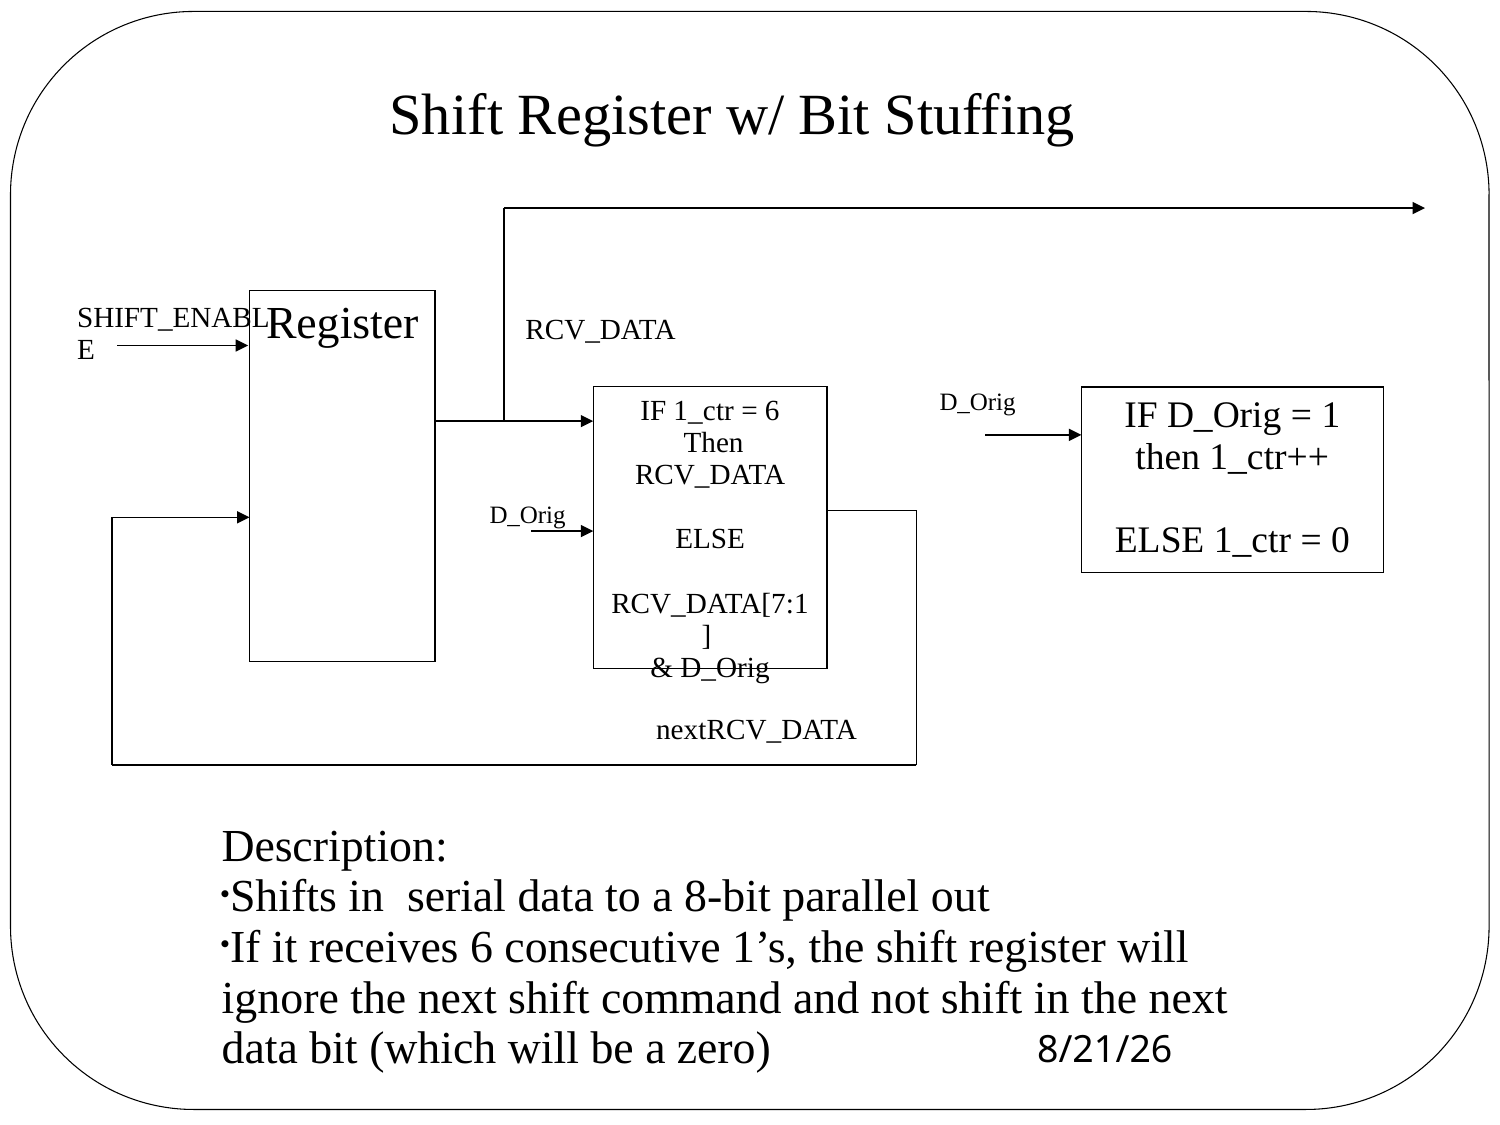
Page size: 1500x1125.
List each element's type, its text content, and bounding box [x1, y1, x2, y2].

text_box D_Orig [474, 493, 587, 525]
text_box Shift Register w/ Bit Stuffing [323, 74, 1142, 144]
text_box nextRCV_DATA [641, 706, 875, 758]
text_box SHIFT_ENABLE [62, 293, 288, 339]
text_box IF D_Orig = 1 then 1_ctr++ ELSE 1_ctr = 0 [1081, 386, 1384, 573]
text_box Register [249, 290, 436, 662]
text_box Description: Shifts in serial data to a 8-bit parallel out If it receives 6 consecutive 1’s, the shift register will ignore the next shift command and not shift in the next data bit (which will be a zero) [206, 812, 1293, 1026]
text_box IF 1_ctr = 6 Then RCV_DATA ELSE RCV_DATA[7:1] & D_Orig [593, 386, 827, 669]
text_box RCV_DATA [510, 306, 713, 353]
text_box D_Orig [924, 381, 1061, 428]
